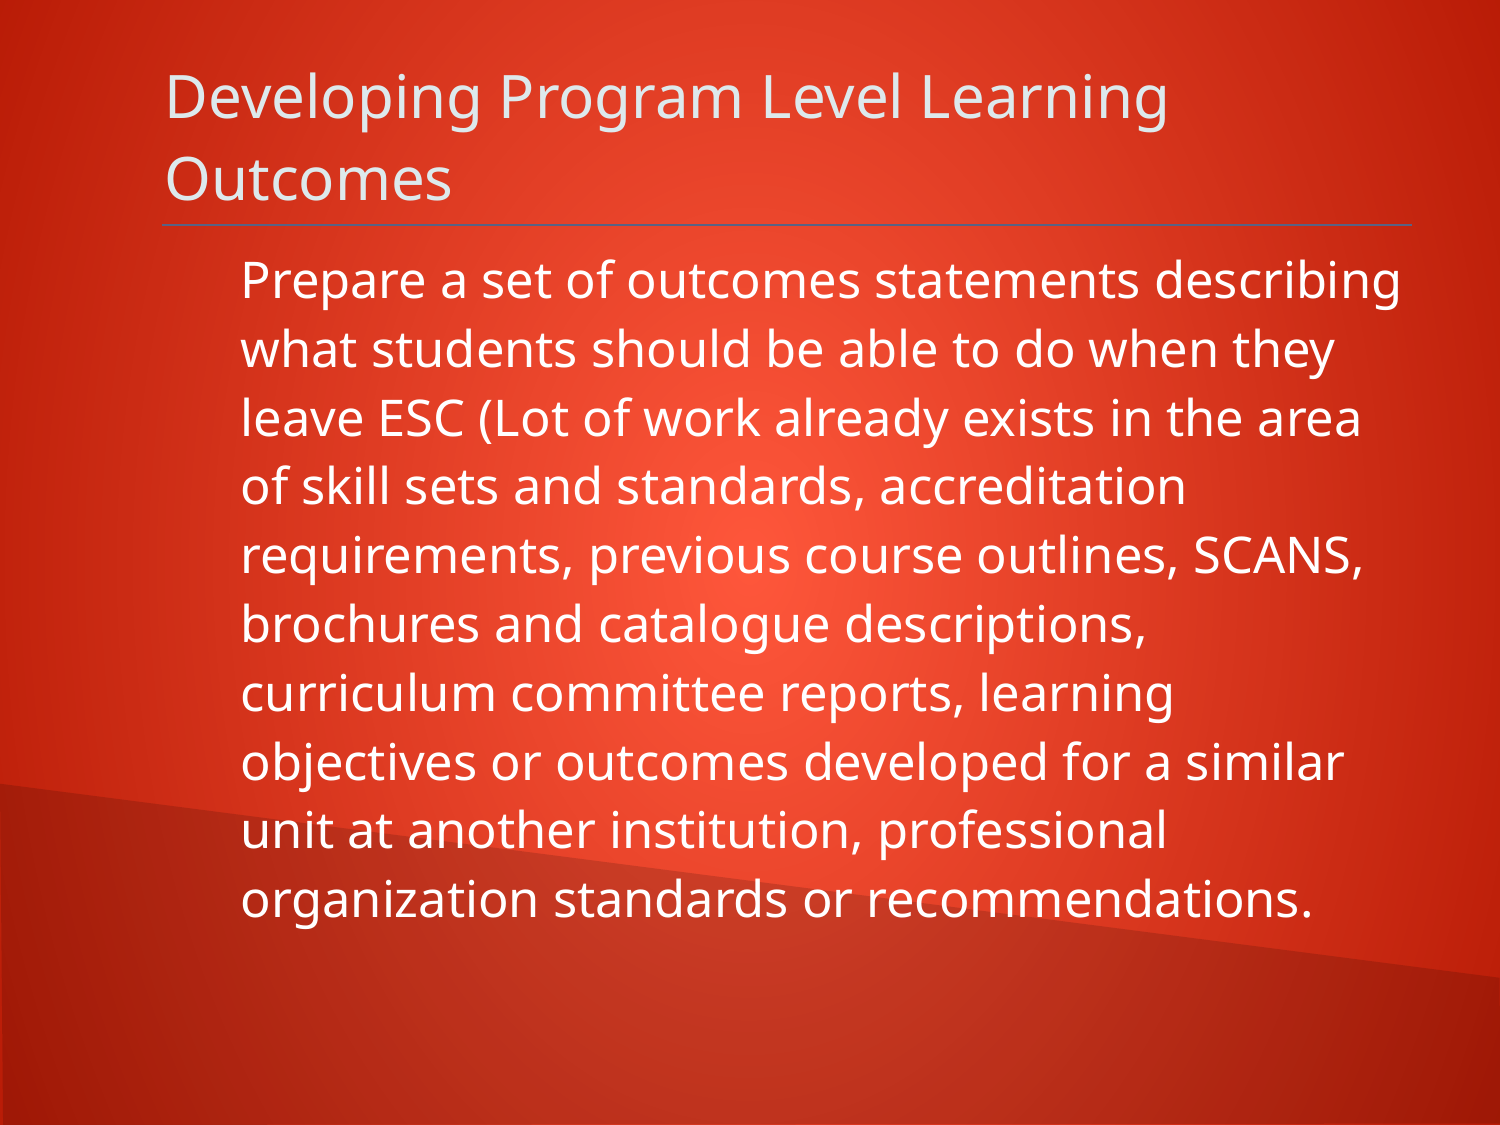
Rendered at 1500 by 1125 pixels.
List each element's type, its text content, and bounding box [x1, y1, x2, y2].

title Developing Program Level Learning Outcomes [150, 45, 1425, 233]
list Prepare a set of outcomes statements describing what students should be able to do when they leave ESC (Lot of work already exists in the area of skill sets and standards, accreditation requirements, previous course outlines, SCANS, brochures and catalogue descriptions, curriculum committee reports, learning objectives or outcomes developed for a similar unit at another institution, professional organization standards or recommendations. [150, 237, 1425, 988]
